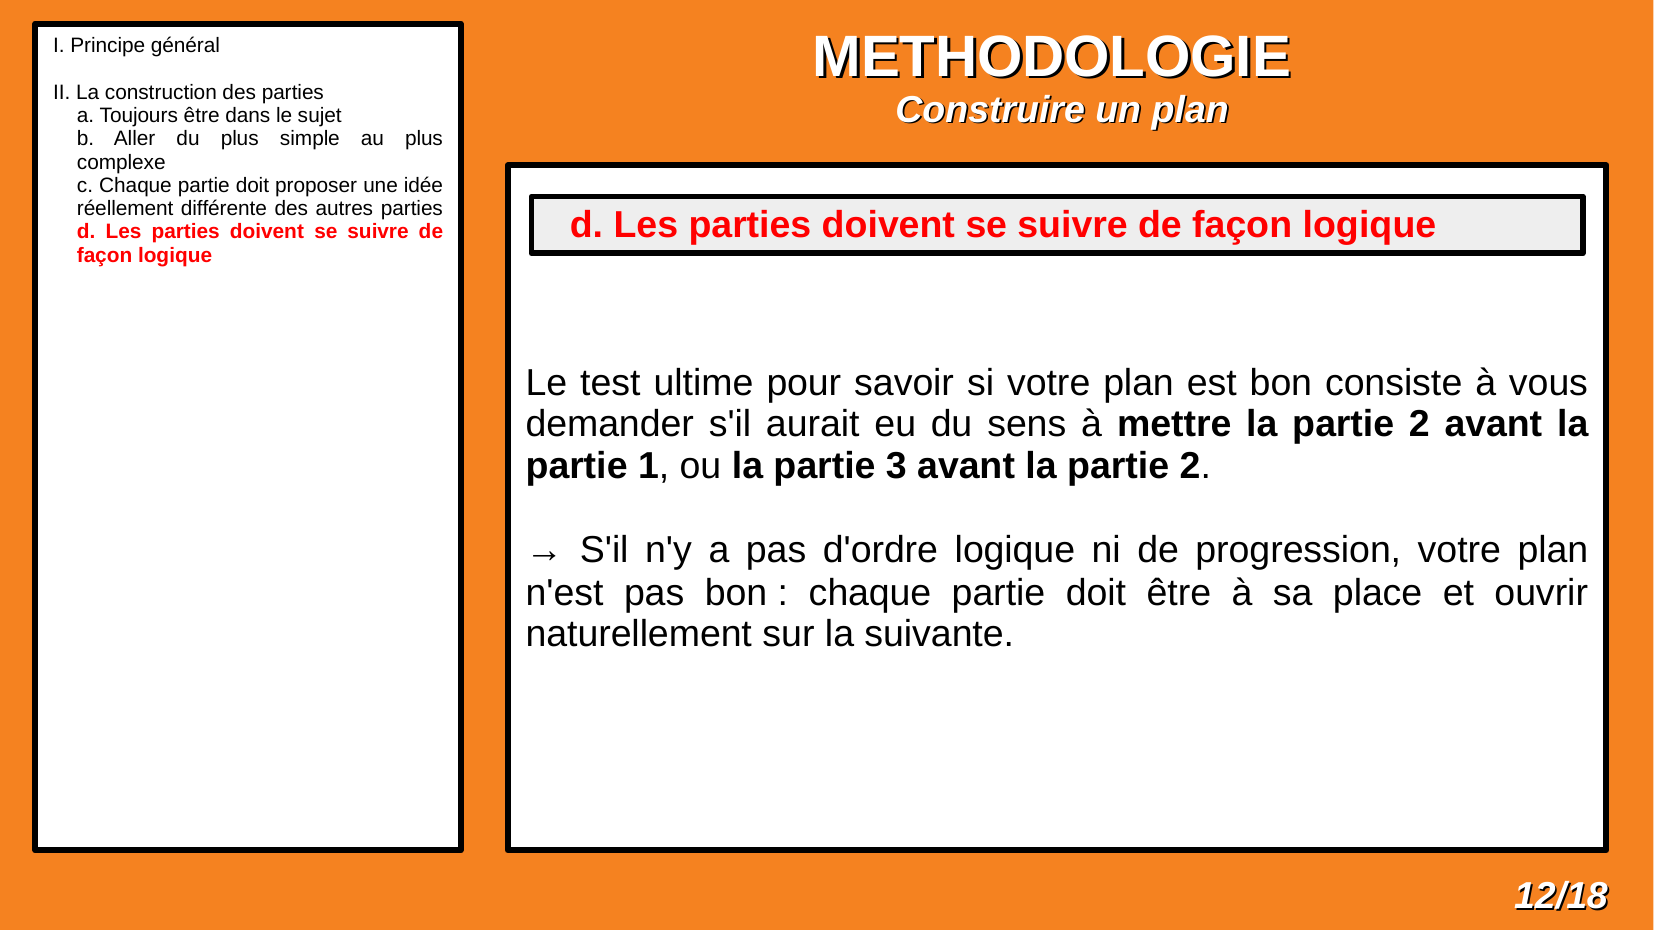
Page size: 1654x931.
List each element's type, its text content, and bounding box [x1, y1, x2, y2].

text_box <numéro>/18 [1464, 867, 1623, 931]
text_box METHODOLOGIE Construire un plan [507, 0, 1607, 154]
text_box Le test ultime pour savoir si votre plan est bon consiste à vous demander s'il aurait eu du sens à mettre la partie 2 avant la partie 1, ou la partie 3 avant la partie 2. → S'il n'y a pas d'ordre logique ni de progression, votre plan n'est pas bon : chaque partie doit être à sa place et ouvrir naturellement sur la suivante. [507, 165, 1607, 851]
text_box I. Principe général II. La construction des parties a. Toujours être dans le sujet b. Aller du plus simple au plus complexe c. Chaque partie doit proposer une idée réellement différente des autres parties d. Les parties doivent se suivre de façon logique [35, 23, 461, 851]
text_box d. Les parties doivent se suivre de façon logique [531, 196, 1583, 254]
